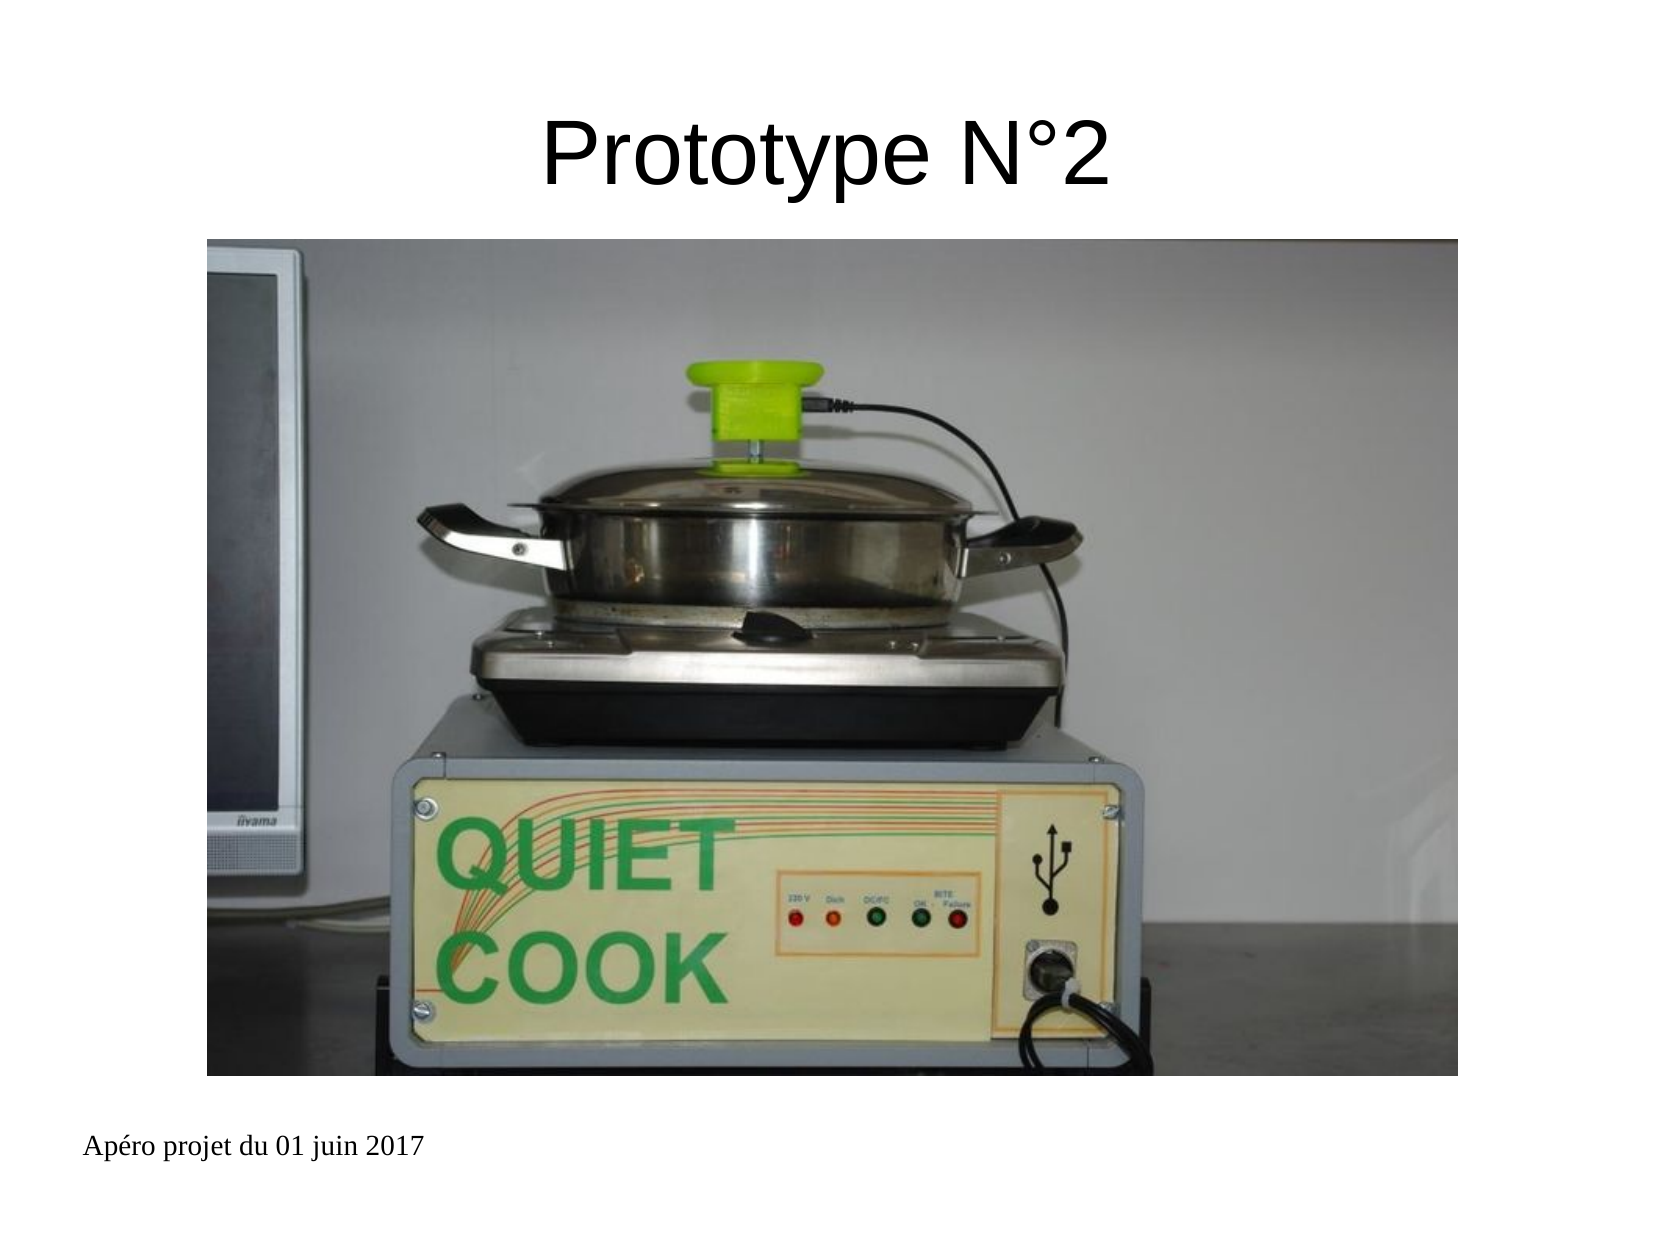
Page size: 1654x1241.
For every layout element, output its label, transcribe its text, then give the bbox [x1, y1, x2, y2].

picture [207, 239, 1458, 1076]
title Prototype N°2 [82, 49, 1571, 257]
